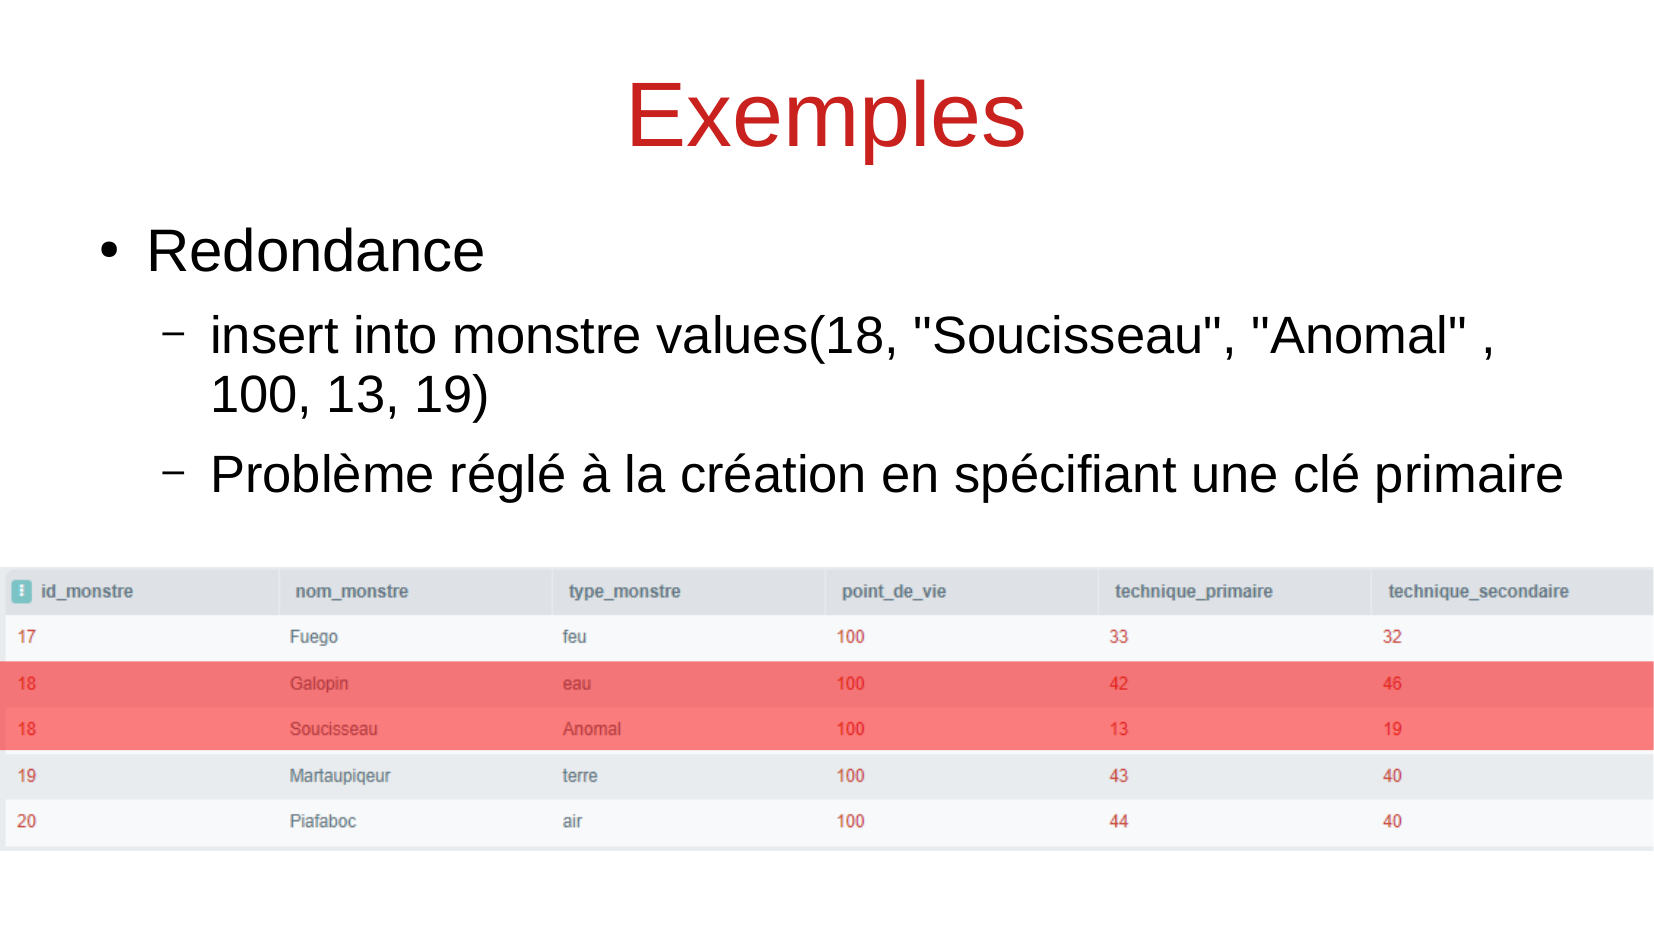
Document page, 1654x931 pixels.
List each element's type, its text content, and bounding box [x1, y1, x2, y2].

picture [0, 751, 1654, 851]
text_box [0, 661, 1654, 751]
picture [0, 567, 1654, 661]
list Redondance insert into monstre values(18, "Soucisseau", "Anomal" , 100, 13, 19) Problème réglé à la création en spécifiant une clé primaire [82, 217, 1571, 562]
title Exemples [82, 37, 1571, 193]
